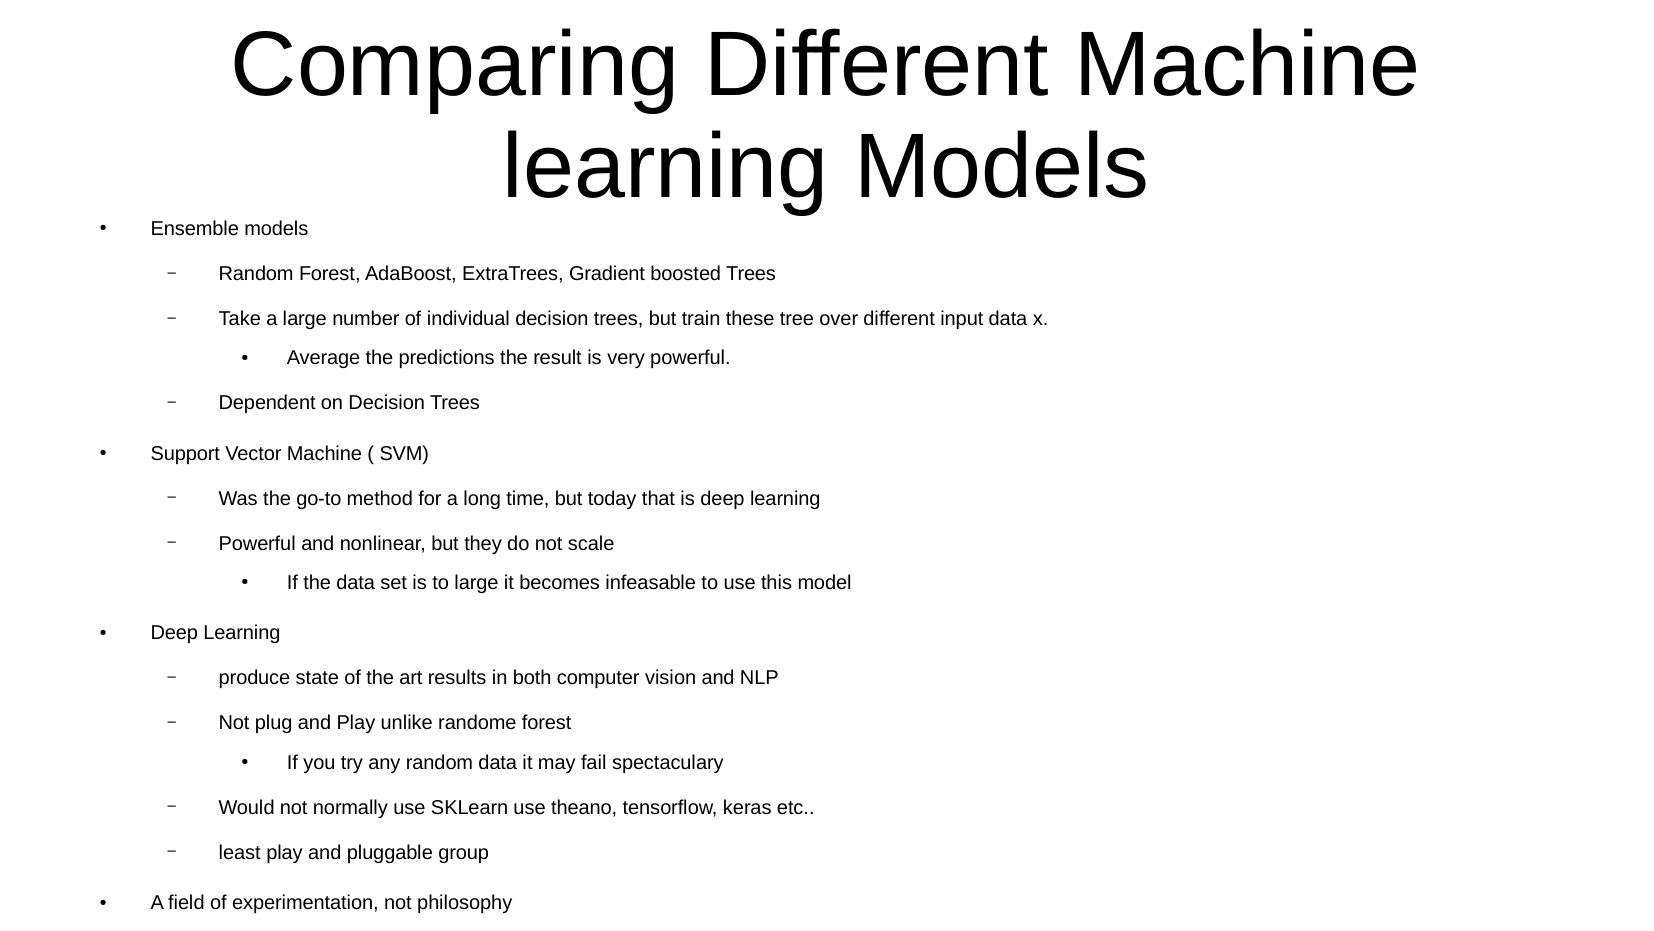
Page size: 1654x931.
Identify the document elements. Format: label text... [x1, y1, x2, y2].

title Comparing Different Machine learning Models [82, 12, 1571, 217]
list Ensemble models Random Forest, AdaBoost, ExtraTrees, Gradient boosted Trees Take a large number of individual decision trees, but train these tree over different input data x. Average the predictions the result is very powerful. Dependent on Decision Trees Support Vector Machine ( SVM) Was the go-to method for a long time, but today that is deep learning Powerful and nonlinear, but they do not scale If the data set is to large it becomes infeasable to use this model Deep Learning produce state of the art results in both computer vision and NLP Not plug and Play unlike randome forest If you try any random data it may fail spectaculary Would not normally use SKLearn use theano, tensorflow, keras etc.. least play and pluggable group A field of experimentation, not philosophy [82, 217, 1636, 916]
